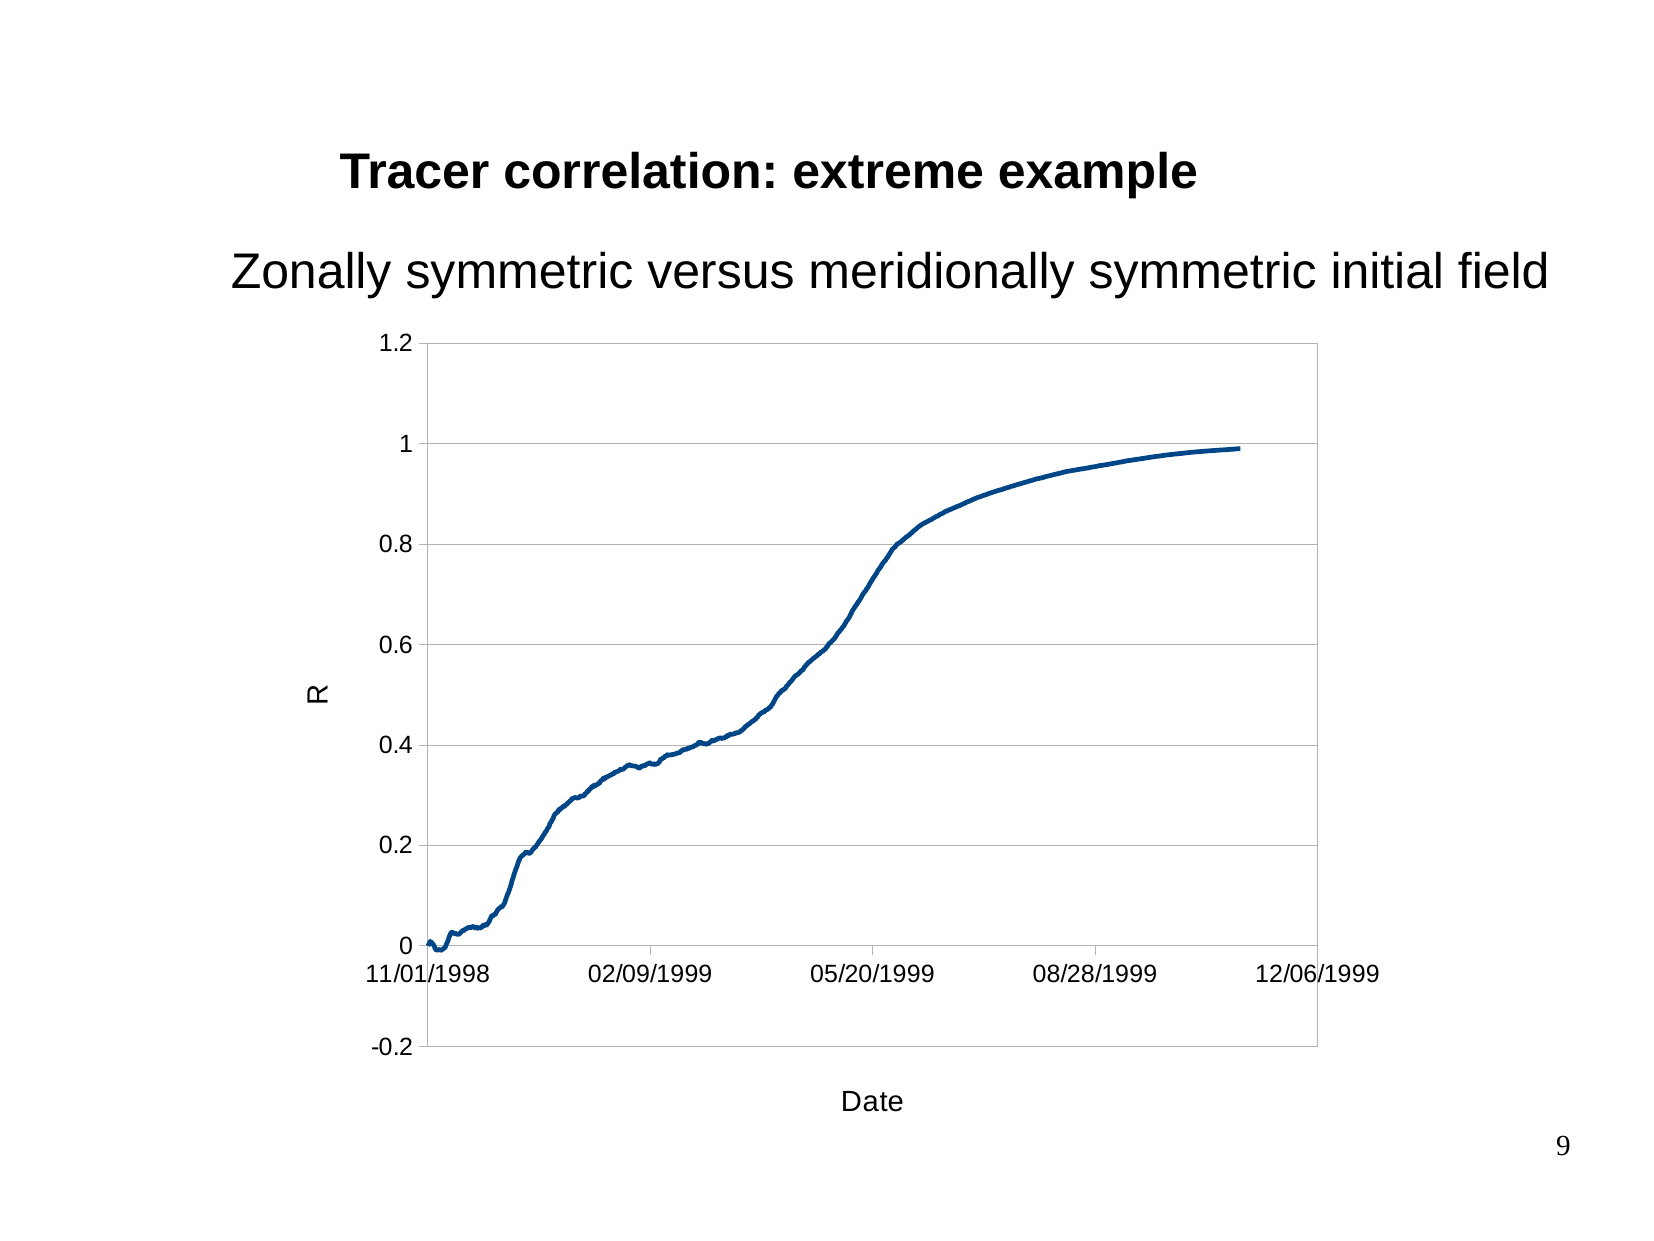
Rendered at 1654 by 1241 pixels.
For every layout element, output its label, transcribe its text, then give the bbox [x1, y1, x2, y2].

text_box Zonally symmetric versus meridionally symmetric initial field [216, 236, 1565, 307]
text_box Tracer correlation: extreme example [324, 136, 1214, 208]
chart [265, 313, 1404, 1152]
